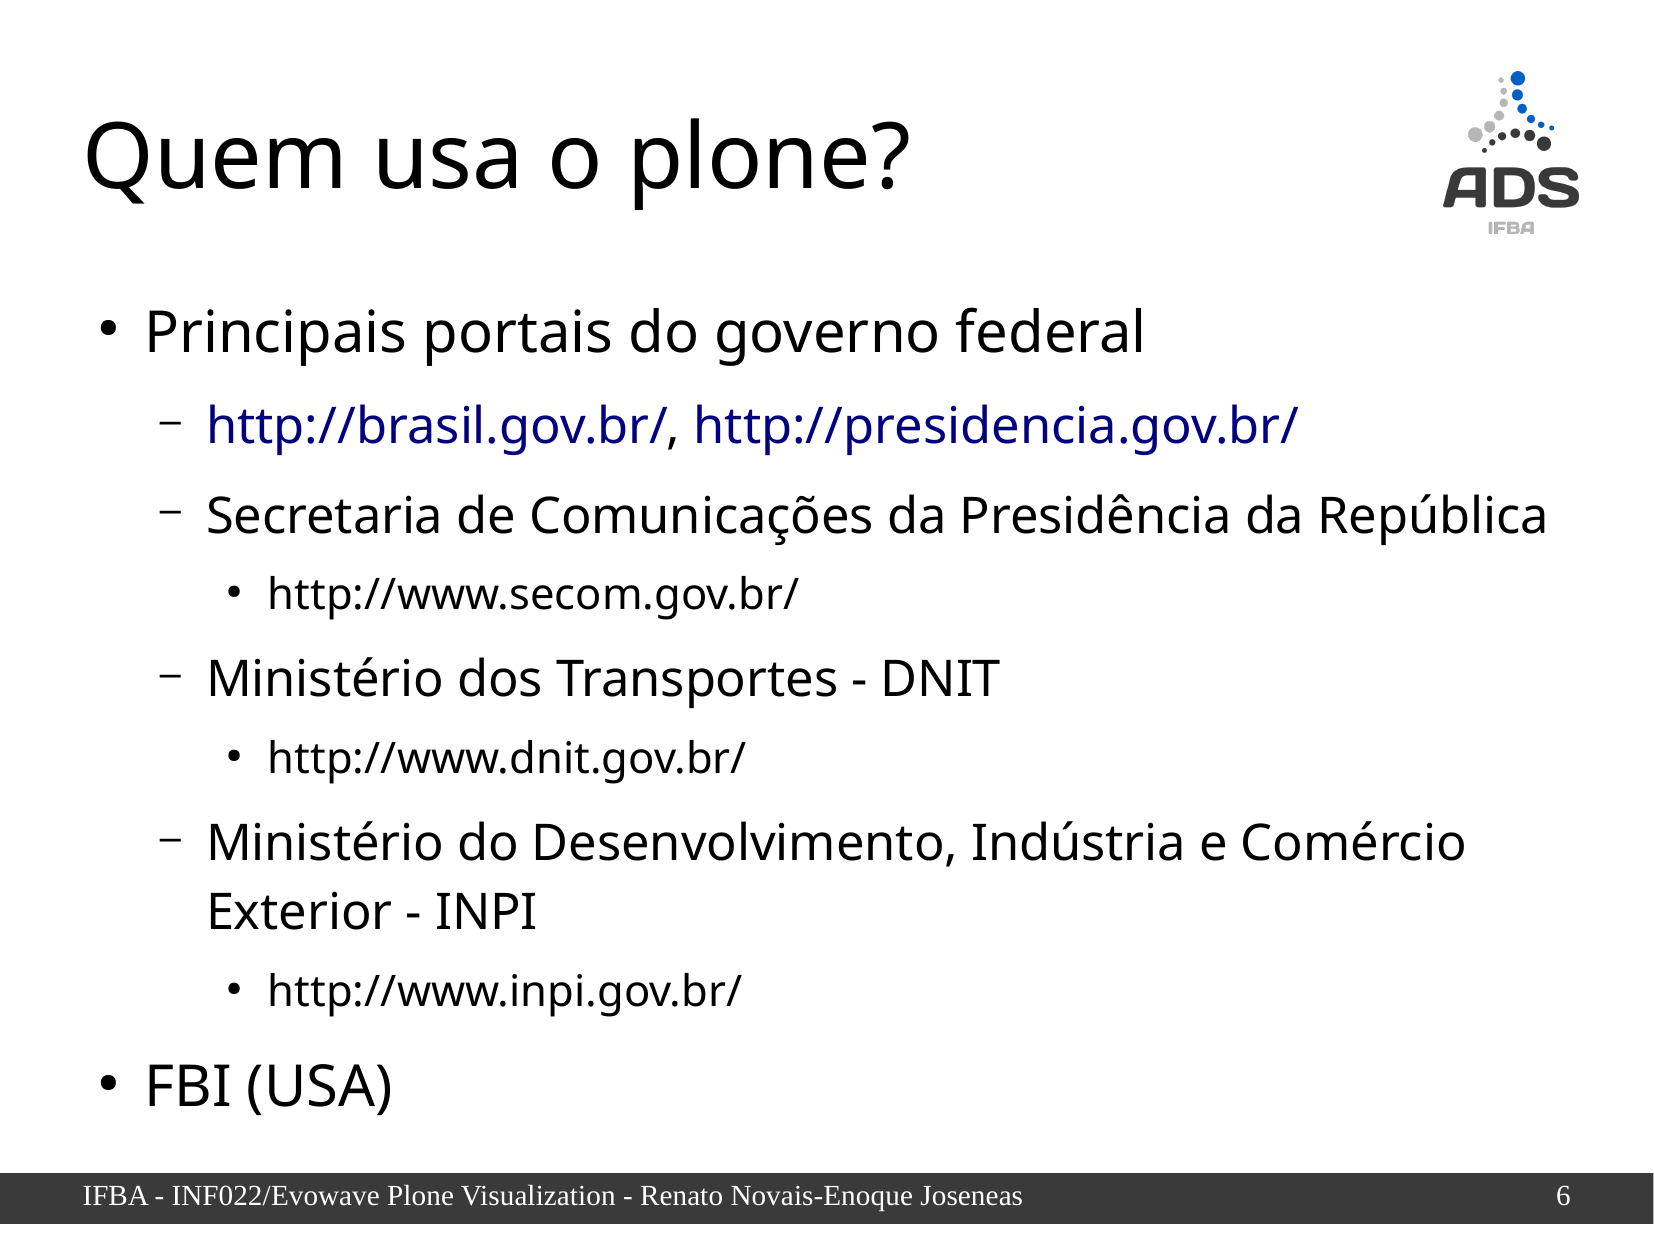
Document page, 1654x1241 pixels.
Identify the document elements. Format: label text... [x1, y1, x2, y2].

picture [1443, 71, 1579, 234]
list Principais portais do governo federal http://brasil.gov.br/, http://presidencia.gov.br/ Secretaria de Comunicações da Presidência da República http://www.secom.gov.br/ Ministério dos Transportes - DNIT http://www.dnit.gov.br/ Ministério do Desenvolvimento, Indústria e Comércio Exterior - INPI http://www.inpi.gov.br/ FBI (USA) [82, 290, 1571, 1156]
title Quem usa o plone? [82, 49, 1426, 257]
